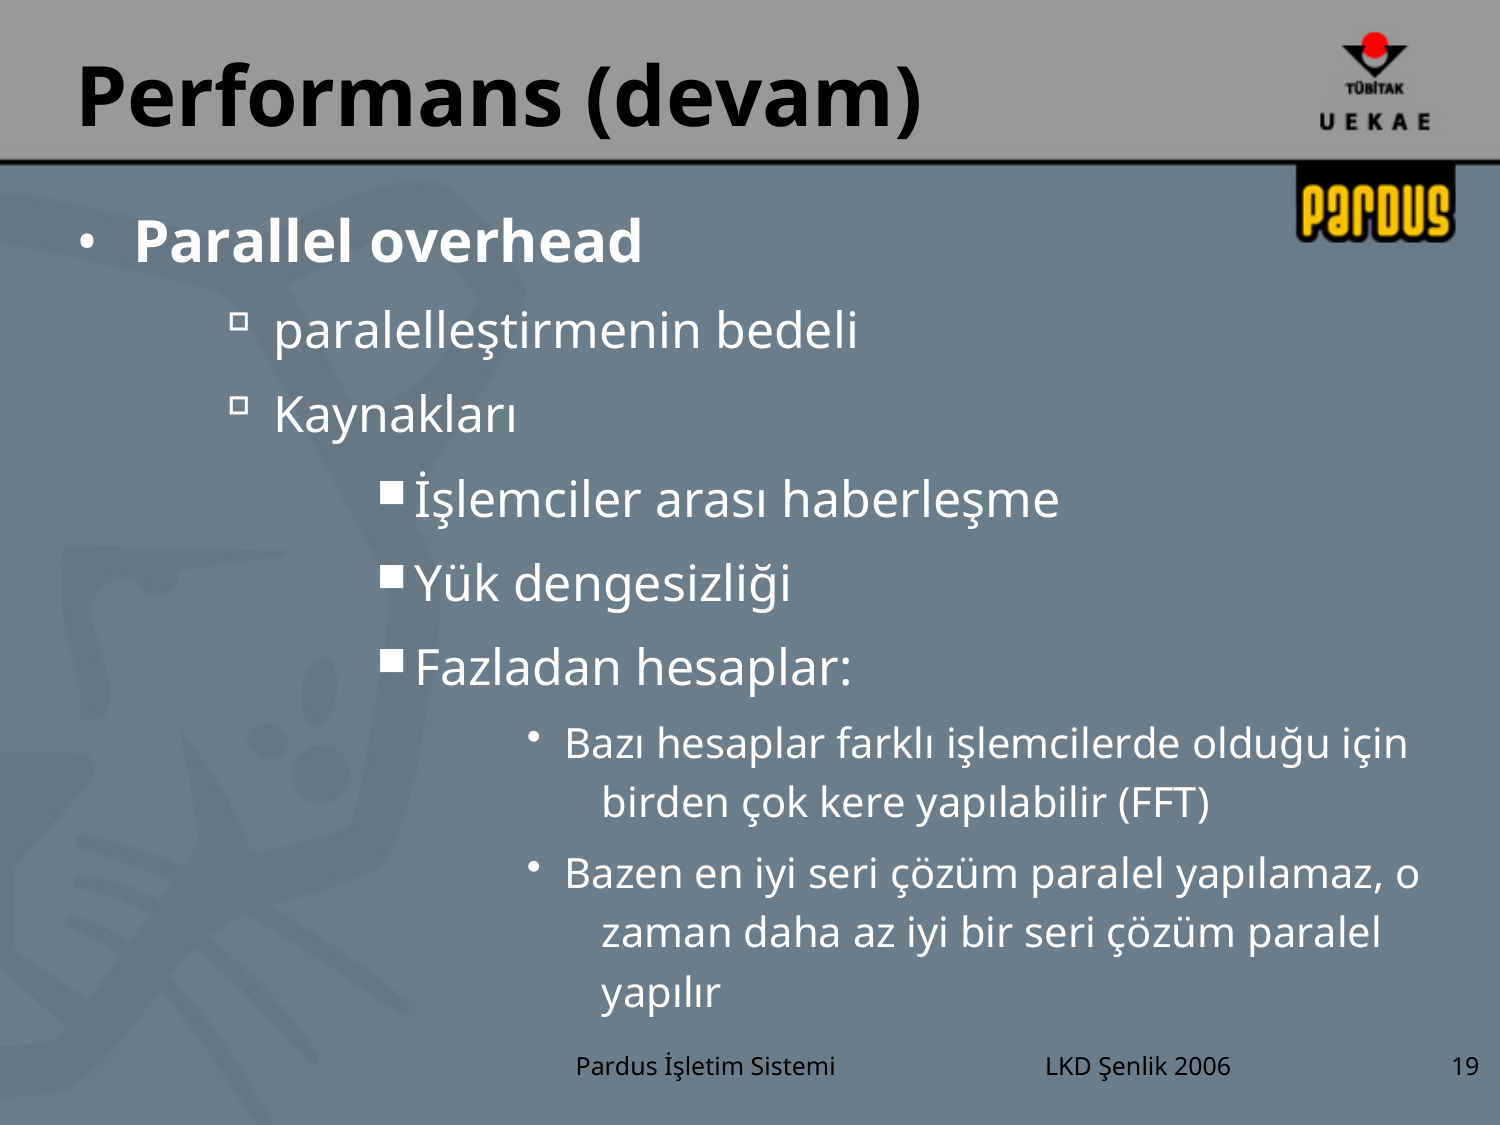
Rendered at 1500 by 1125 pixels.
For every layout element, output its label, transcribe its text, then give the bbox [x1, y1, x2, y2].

picture [689, 939, 699, 944]
picture [749, 939, 761, 944]
picture [1133, 939, 1145, 944]
picture [627, 939, 637, 944]
picture [1319, 939, 1329, 944]
picture [1178, 939, 1189, 944]
picture [859, 939, 869, 944]
picture [0, 0, 1500, 1125]
picture [1255, 939, 1266, 944]
picture [968, 939, 979, 944]
picture [824, 939, 834, 944]
title Performans (devam) [75, 0, 1282, 196]
picture [1279, 939, 1289, 944]
picture [775, 939, 785, 944]
list Parallel overhead paralelleştirmenin bedeli Kaynakları İşlemciler arası haberleşme Yük dengesizliği Fazladan hesaplar: Bazı hesaplar farklı işlemcilerde olduğu için birden çok kere yapılabilir (FFT) Bazen en iyi seri çözüm paralel yapılamaz, o zaman daha az iyi bir seri çözüm paralel yapılır [76, 196, 1447, 939]
